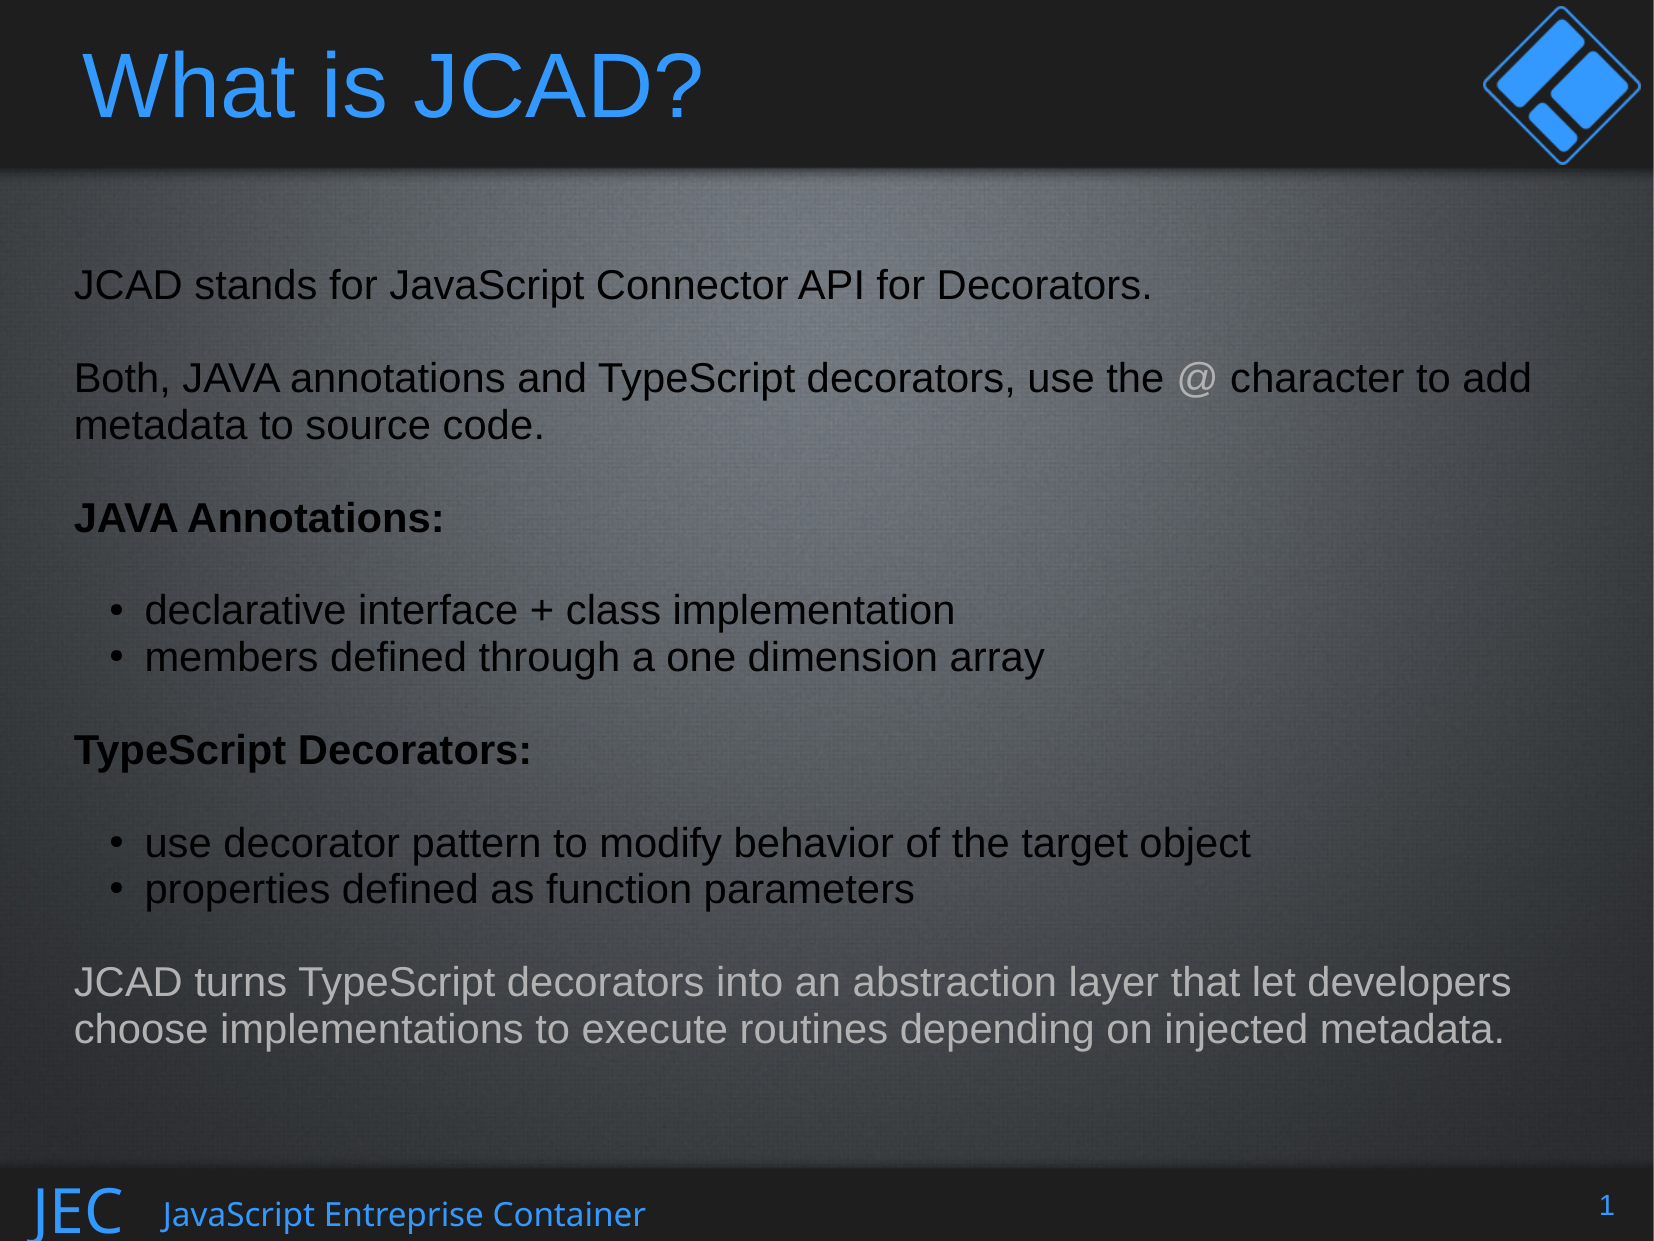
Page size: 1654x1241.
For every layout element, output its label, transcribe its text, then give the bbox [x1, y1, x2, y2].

text_box JEC [17, 1159, 149, 1241]
text_box JavaScript Entreprise Container [148, 1183, 651, 1241]
picture [0, 0, 1654, 1241]
title What is JCAD? [82, 23, 1441, 147]
text_box JCAD stands for JavaScript Connector API for Decorators. Both, JAVA annotations and TypeScript decorators, use the @ character to add metadata to source code. JAVA Annotations: declarative interface + class implementation members defined through a one dimension array TypeScript Decorators: use decorator pattern to modify behavior of the target object properties defined as function parameters JCAD turns TypeScript decorators into an abstraction layer that let developers choose implementations to execute routines depending on injected metadata. [59, 254, 1595, 1067]
text_box 1 [744, 1181, 1630, 1229]
